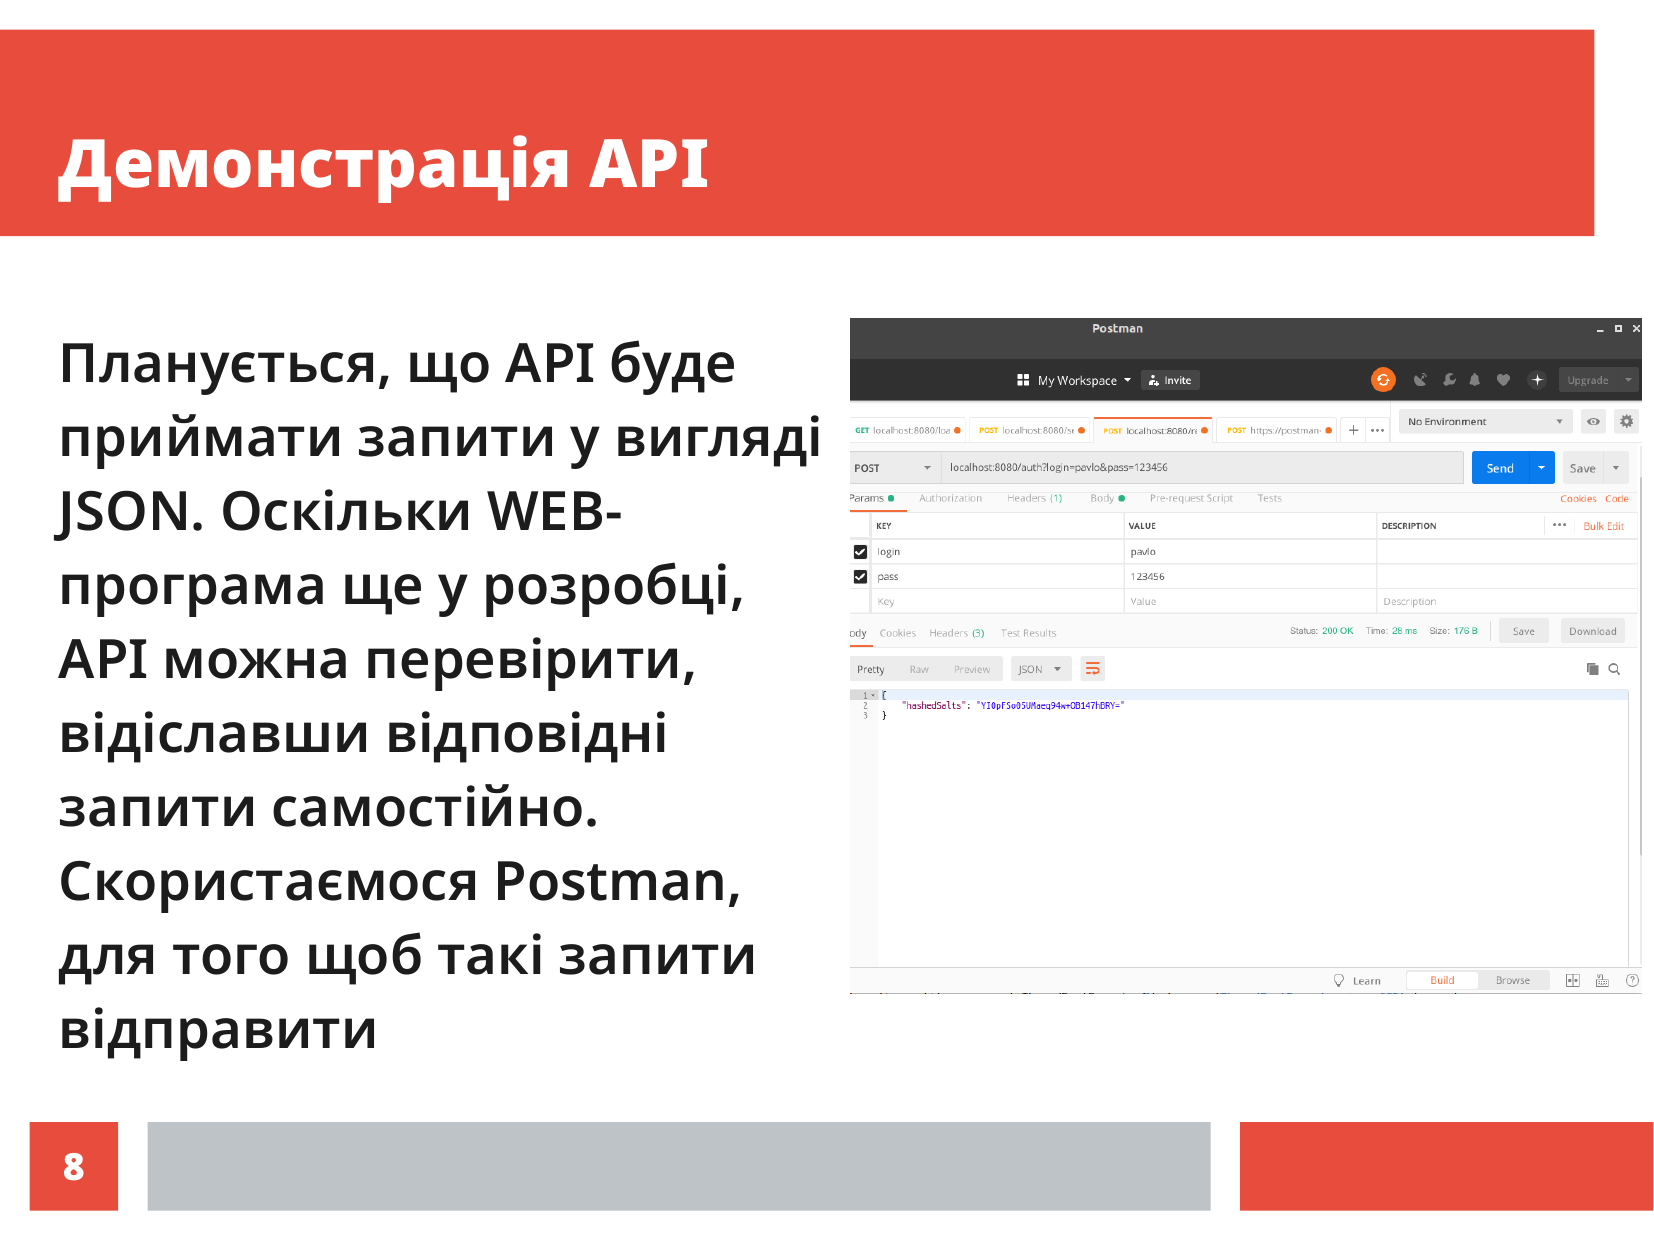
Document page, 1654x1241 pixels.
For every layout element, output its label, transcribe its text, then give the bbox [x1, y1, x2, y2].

picture [850, 318, 1642, 994]
list Планується, що API буде приймати запити у вигляді JSON. Оскільки WEB-програма ще у розробці, API можна перевірити, відіславши відповідні запити самостійно. Скористаємося Postman, для того щоб такі запити відправити [59, 324, 827, 1093]
title Демонстрація API [59, 59, 1595, 207]
